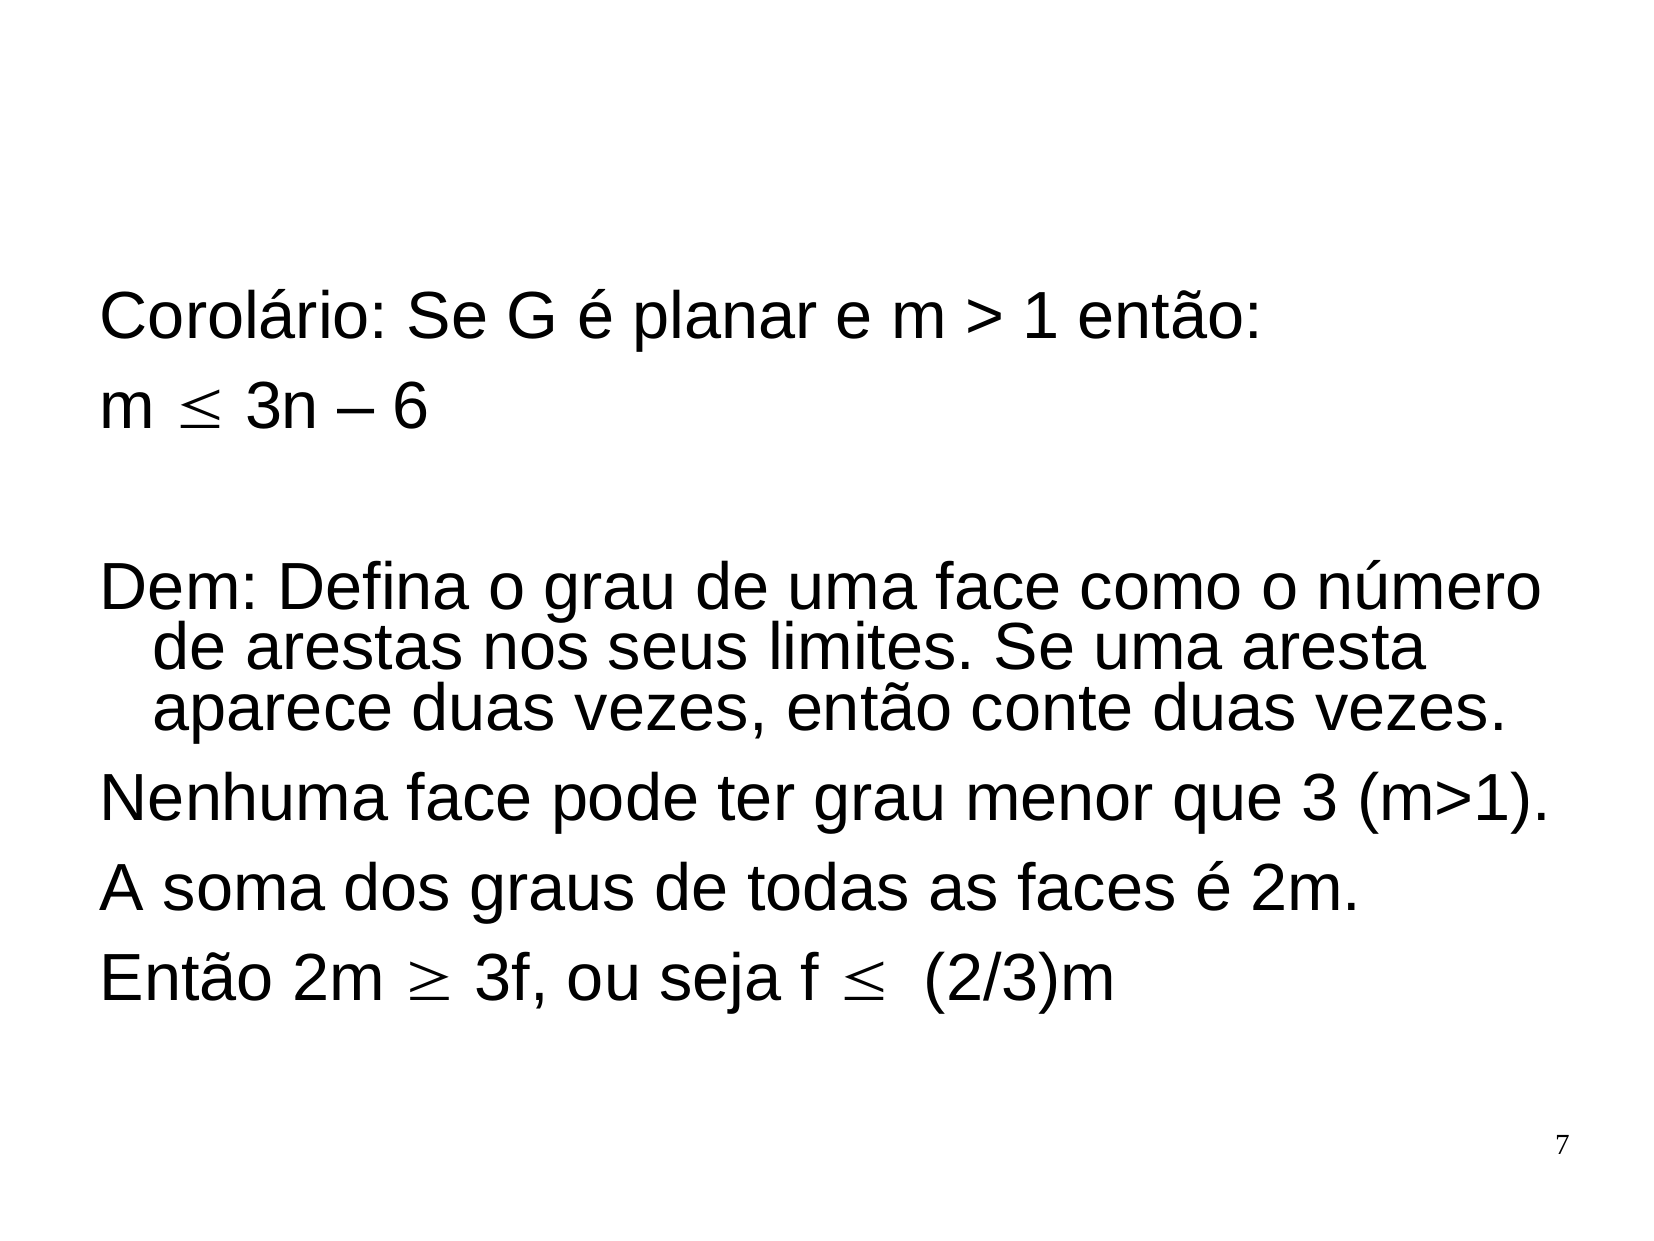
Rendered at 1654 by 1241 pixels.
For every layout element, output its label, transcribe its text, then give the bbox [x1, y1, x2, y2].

list Corolário: Se G é planar e m > 1 então: m  3n – 6 Dem: Defina o grau de uma face como o número de arestas nos seus limites. Se uma aresta aparece duas vezes, então conte duas vezes. Nenhuma face pode ter grau menor que 3 (m>1). A soma dos graus de todas as faces é 2m. Então 2m  3f, ou seja f  (2/3)m [82, 290, 1571, 1094]
